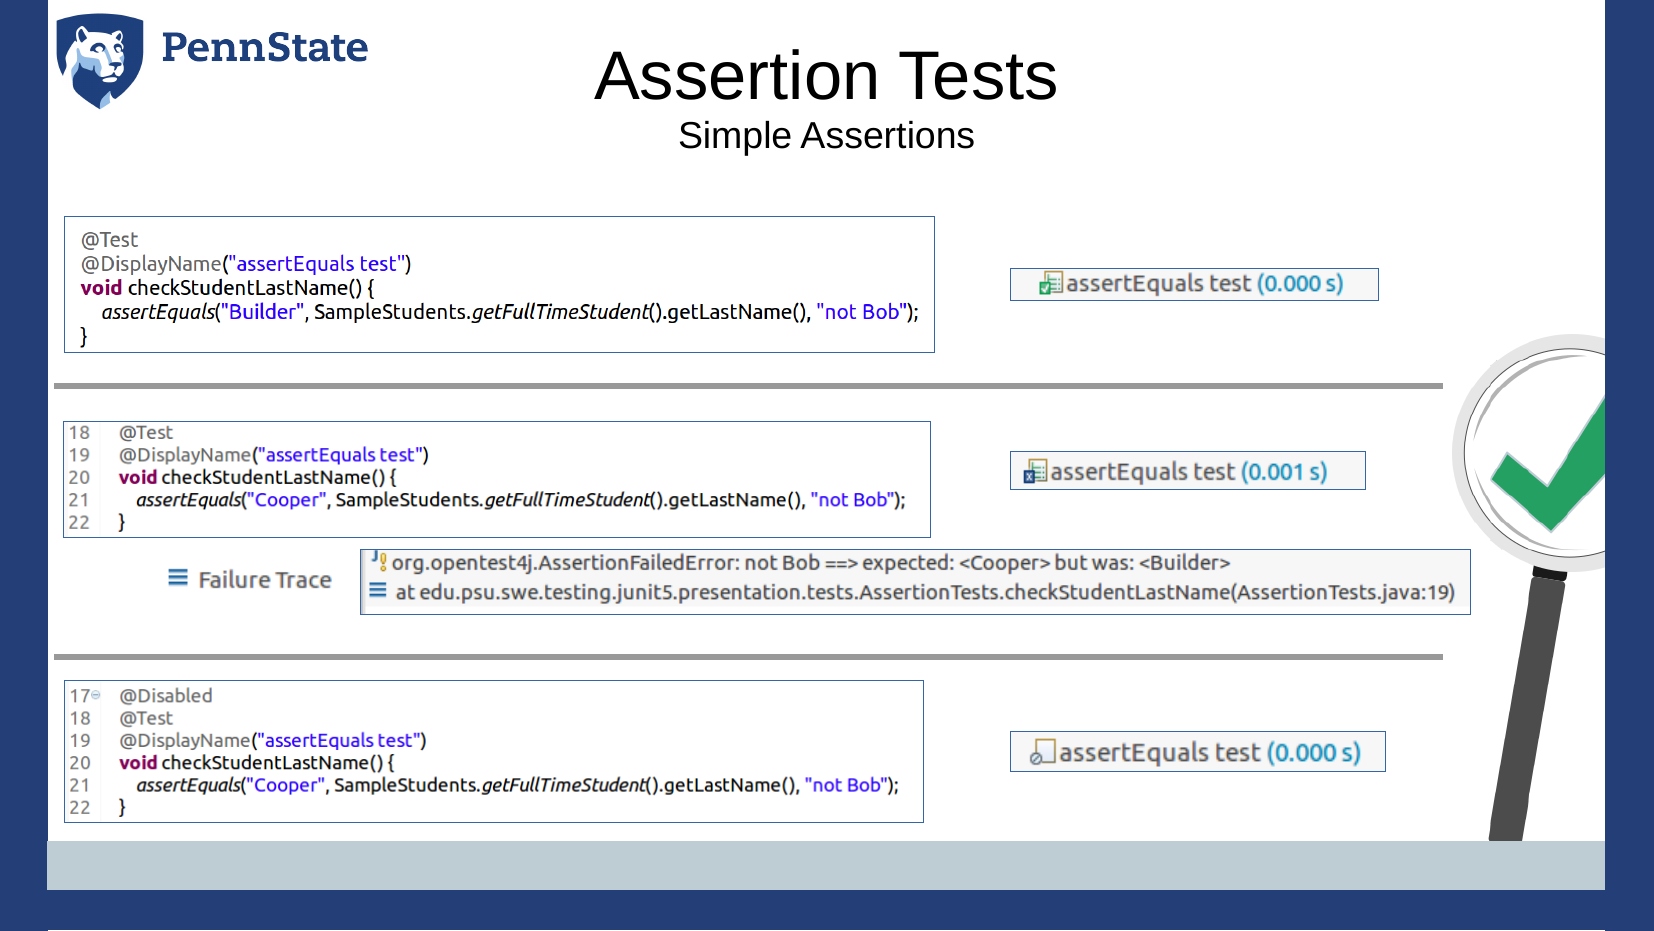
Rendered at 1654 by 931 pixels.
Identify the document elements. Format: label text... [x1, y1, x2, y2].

picture [63, 421, 931, 538]
title Assertion Tests Simple Assertions [61, 19, 1592, 175]
picture [360, 334, 1605, 841]
picture [158, 549, 357, 607]
picture [1010, 451, 1366, 490]
picture [1010, 268, 1379, 301]
picture [1010, 731, 1386, 772]
picture [64, 216, 935, 353]
picture [48, 0, 411, 152]
picture [64, 680, 924, 823]
